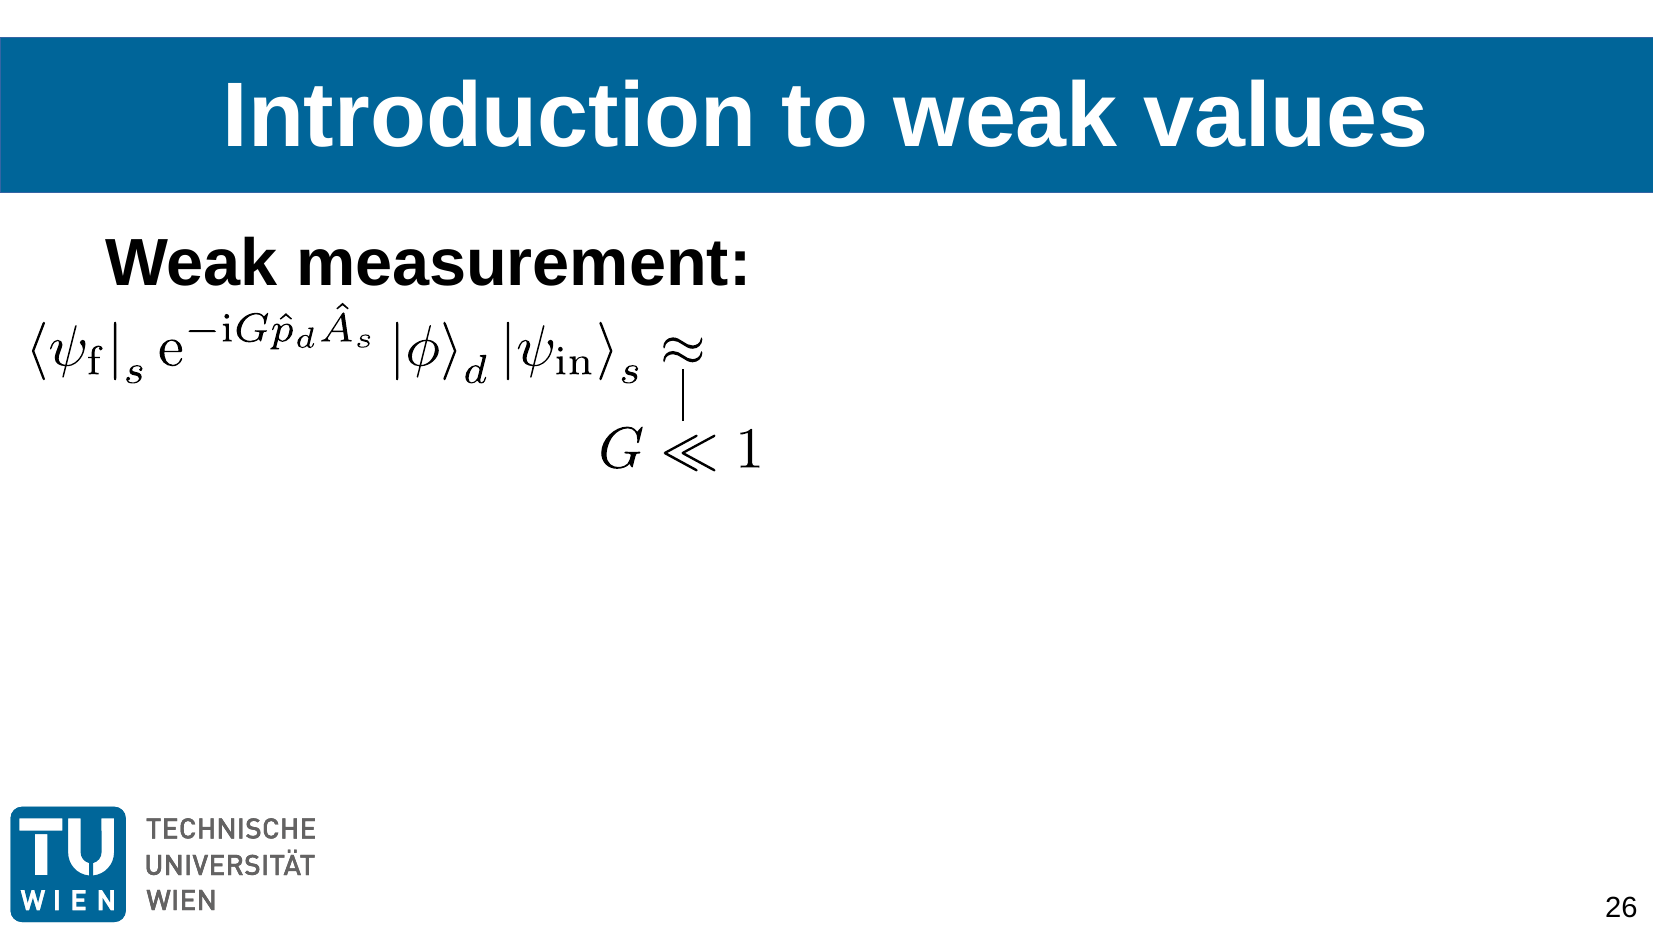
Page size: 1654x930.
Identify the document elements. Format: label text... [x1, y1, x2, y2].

title Introduction to weak values [0, 37, 1653, 193]
list Weak measurement: [105, 225, 1593, 765]
picture [600, 421, 765, 482]
picture [15, 300, 720, 405]
